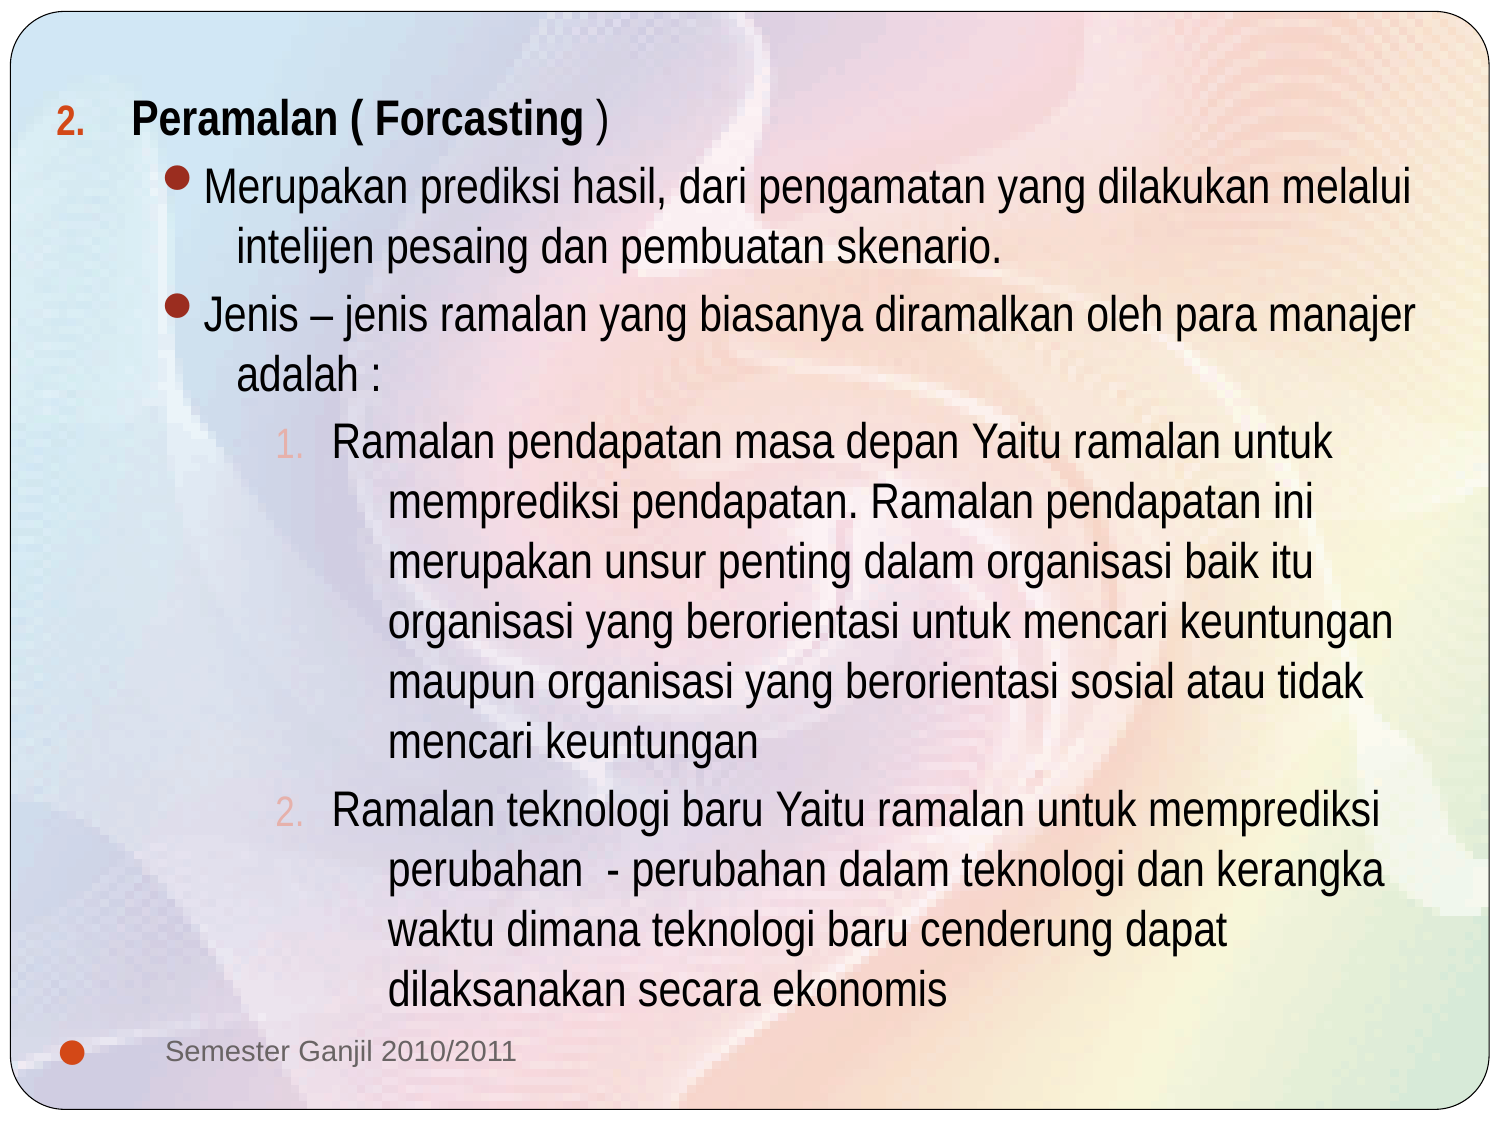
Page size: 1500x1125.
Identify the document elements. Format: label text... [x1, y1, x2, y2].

text_box Semester Ganjil 2010/2011 [150, 1047, 801, 1088]
list Peramalan ( Forcasting ) Merupakan prediksi hasil, dari pengamatan yang dilakukan melalui intelijen pesaing dan pembuatan skenario. Jenis – jenis ramalan yang biasanya diramalkan oleh para manajer adalah : Ramalan pendapatan masa depan Yaitu ramalan untuk memprediksi pendapatan. Ramalan pendapatan ini merupakan unsur penting dalam organisasi baik itu organisasi yang berorientasi untuk mencari keuntungan maupun organisasi yang berorientasi sosial atau tidak mencari keuntungan Ramalan teknologi baru Yaitu ramalan untuk memprediksi perubahan - perubahan dalam teknologi dan kerangka waktu dimana teknologi baru cenderung dapat dilaksanakan secara ekonomis [41, 78, 1471, 1047]
